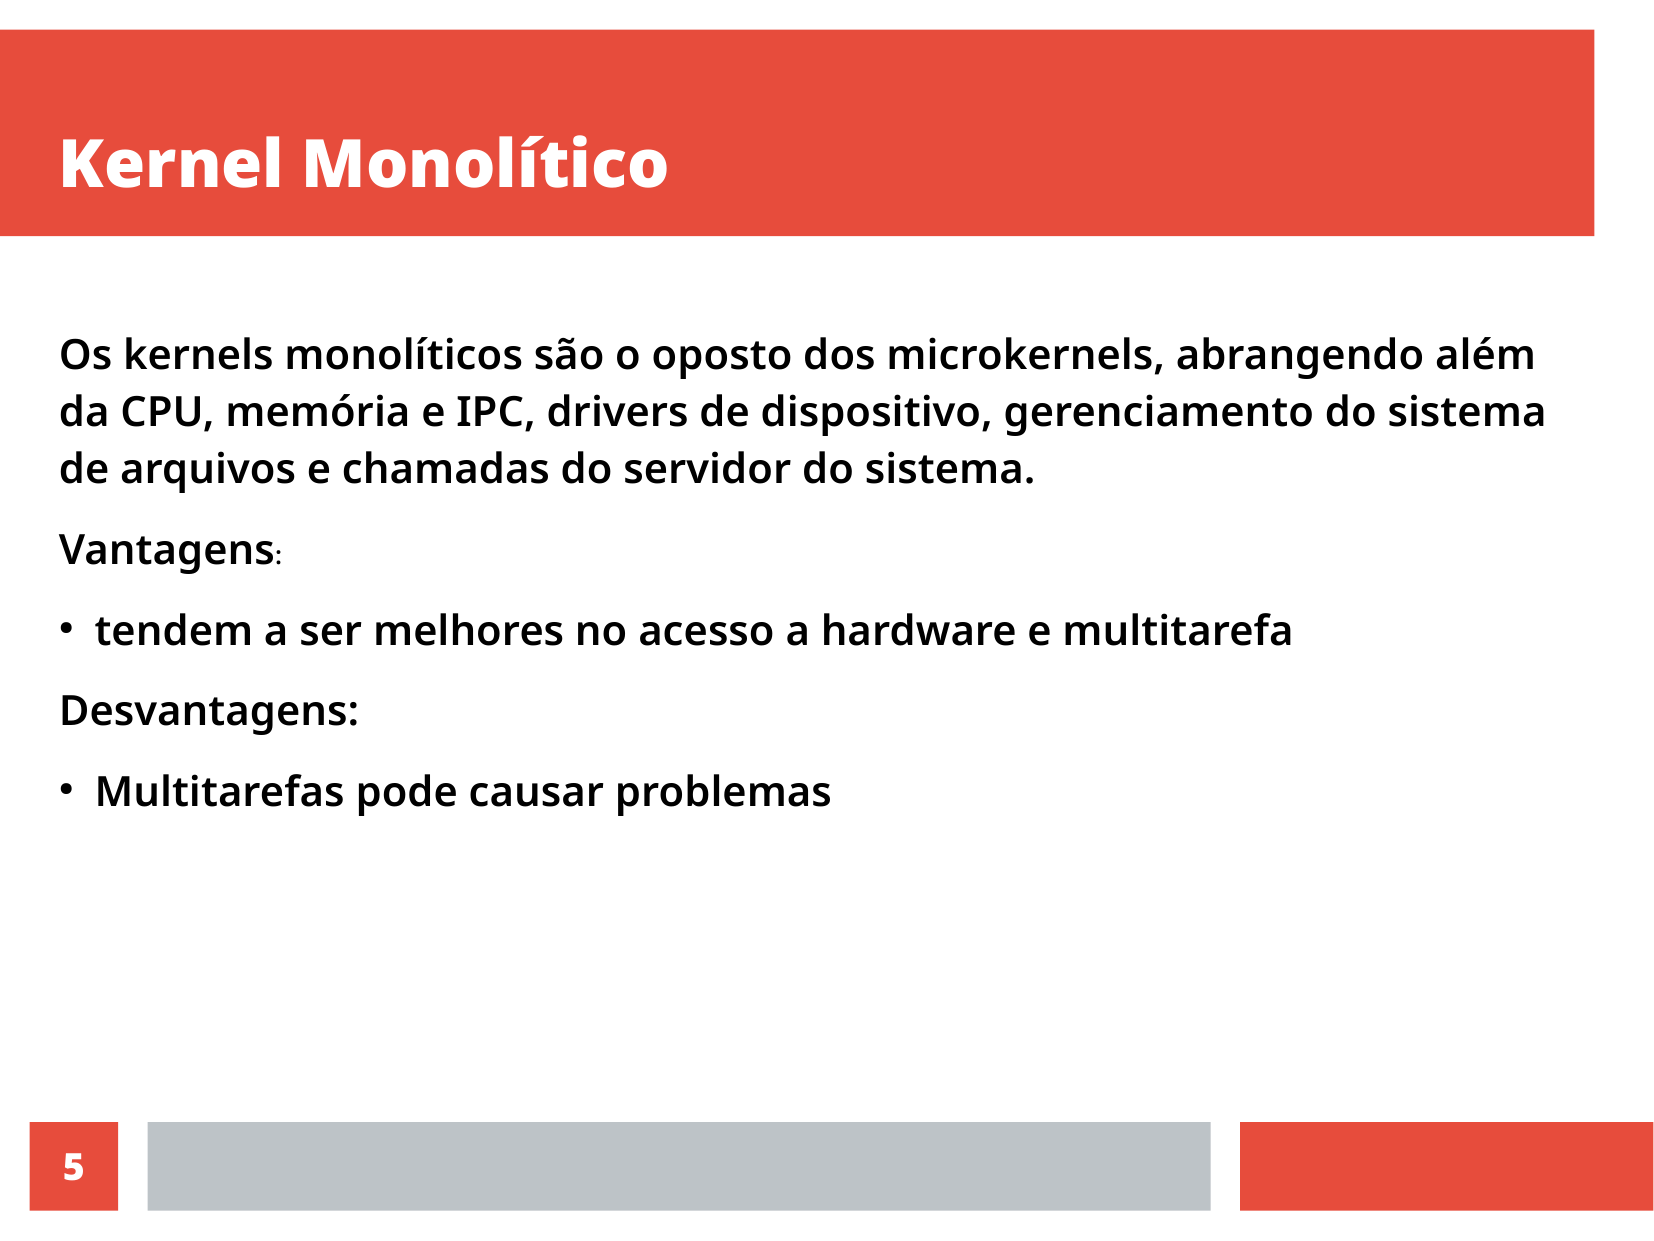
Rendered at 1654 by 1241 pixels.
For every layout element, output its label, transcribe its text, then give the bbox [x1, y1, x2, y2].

list Os kernels monolíticos são o oposto dos microkernels, abrangendo além da CPU, memória e IPC, drivers de dispositivo, gerenciamento do sistema de arquivos e chamadas do servidor do sistema. Vantagens: tendem a ser melhores no acesso a hardware e multitarefa Desvantagens: Multitarefas pode causar problemas [59, 324, 1565, 1093]
title Kernel Monolítico [59, 59, 1595, 207]
